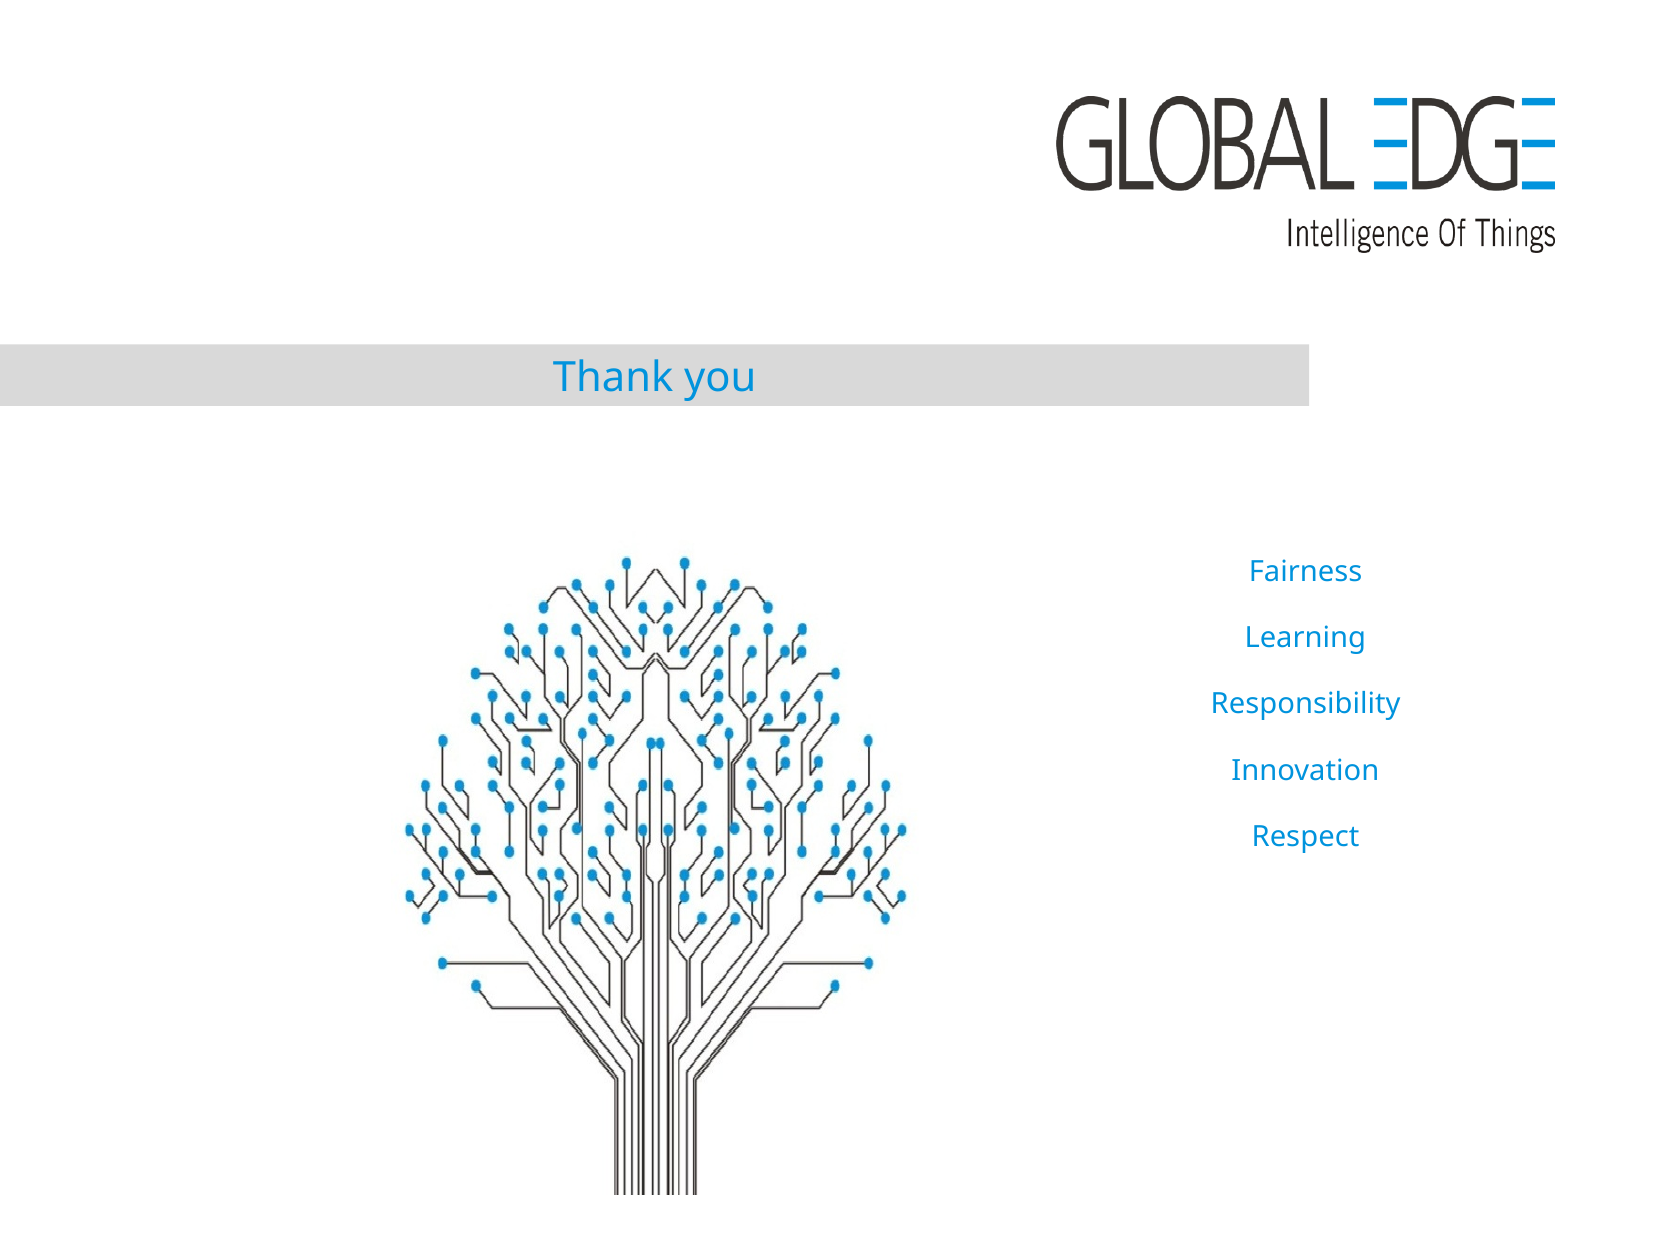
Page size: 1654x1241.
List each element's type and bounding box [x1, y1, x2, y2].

picture [1056, 96, 1555, 253]
picture [391, 513, 919, 1195]
